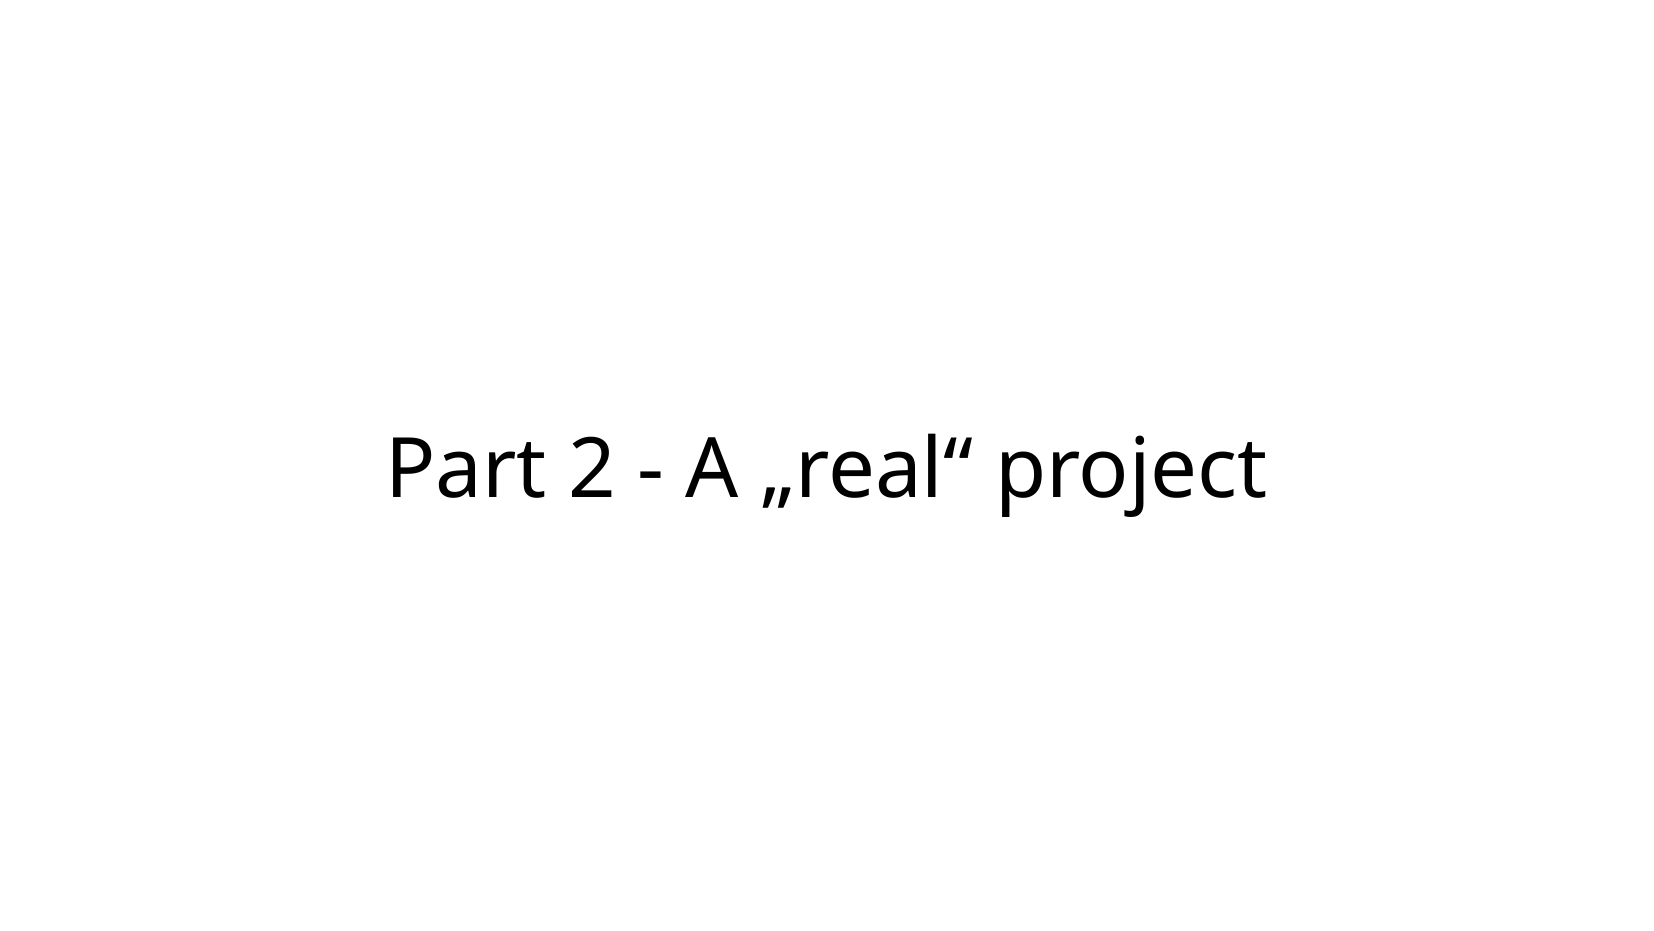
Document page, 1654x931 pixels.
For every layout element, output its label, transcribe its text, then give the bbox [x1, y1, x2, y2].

title Part 2 - A „real“ project [82, 387, 1571, 543]
